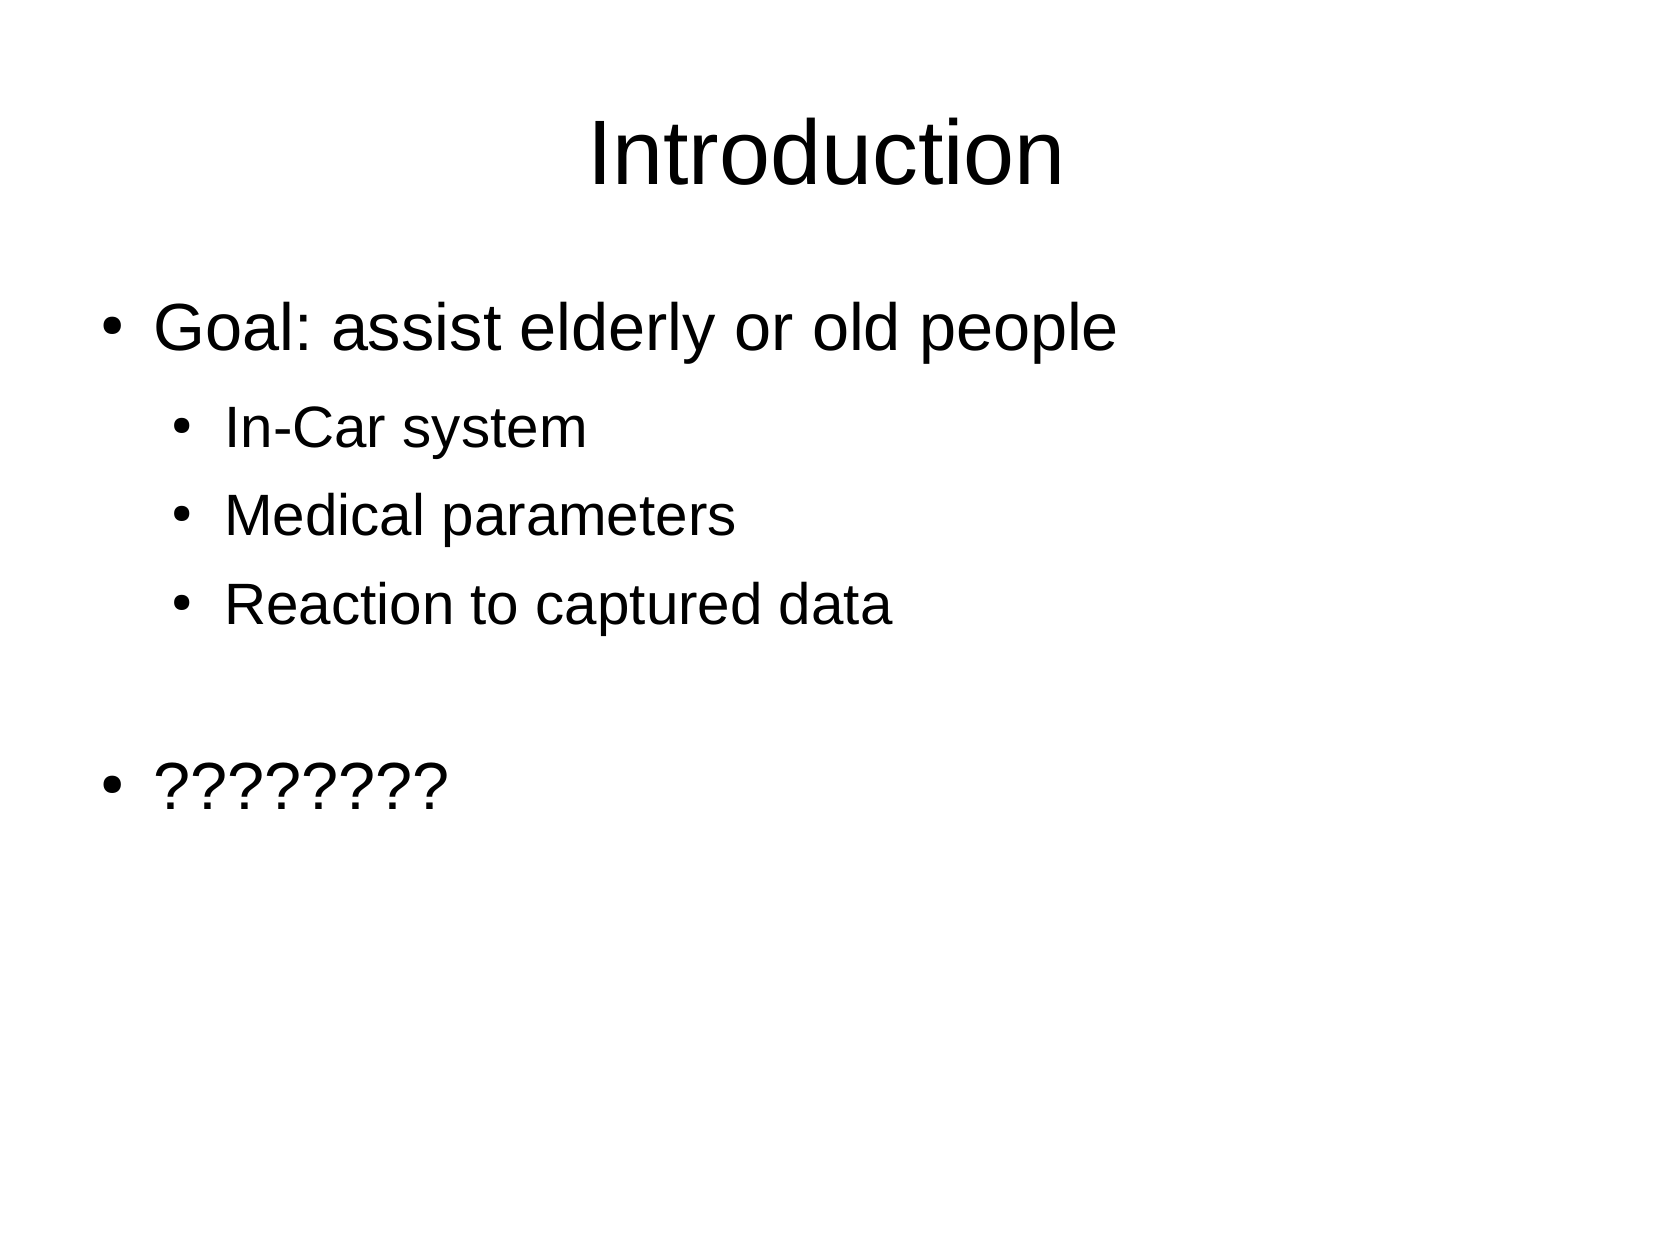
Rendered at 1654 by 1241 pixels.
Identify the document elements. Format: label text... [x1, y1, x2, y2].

list Goal: assist elderly or old people In-Car system Medical parameters Reaction to captured data ???????? [82, 290, 1571, 1010]
title Introduction [82, 49, 1571, 257]
